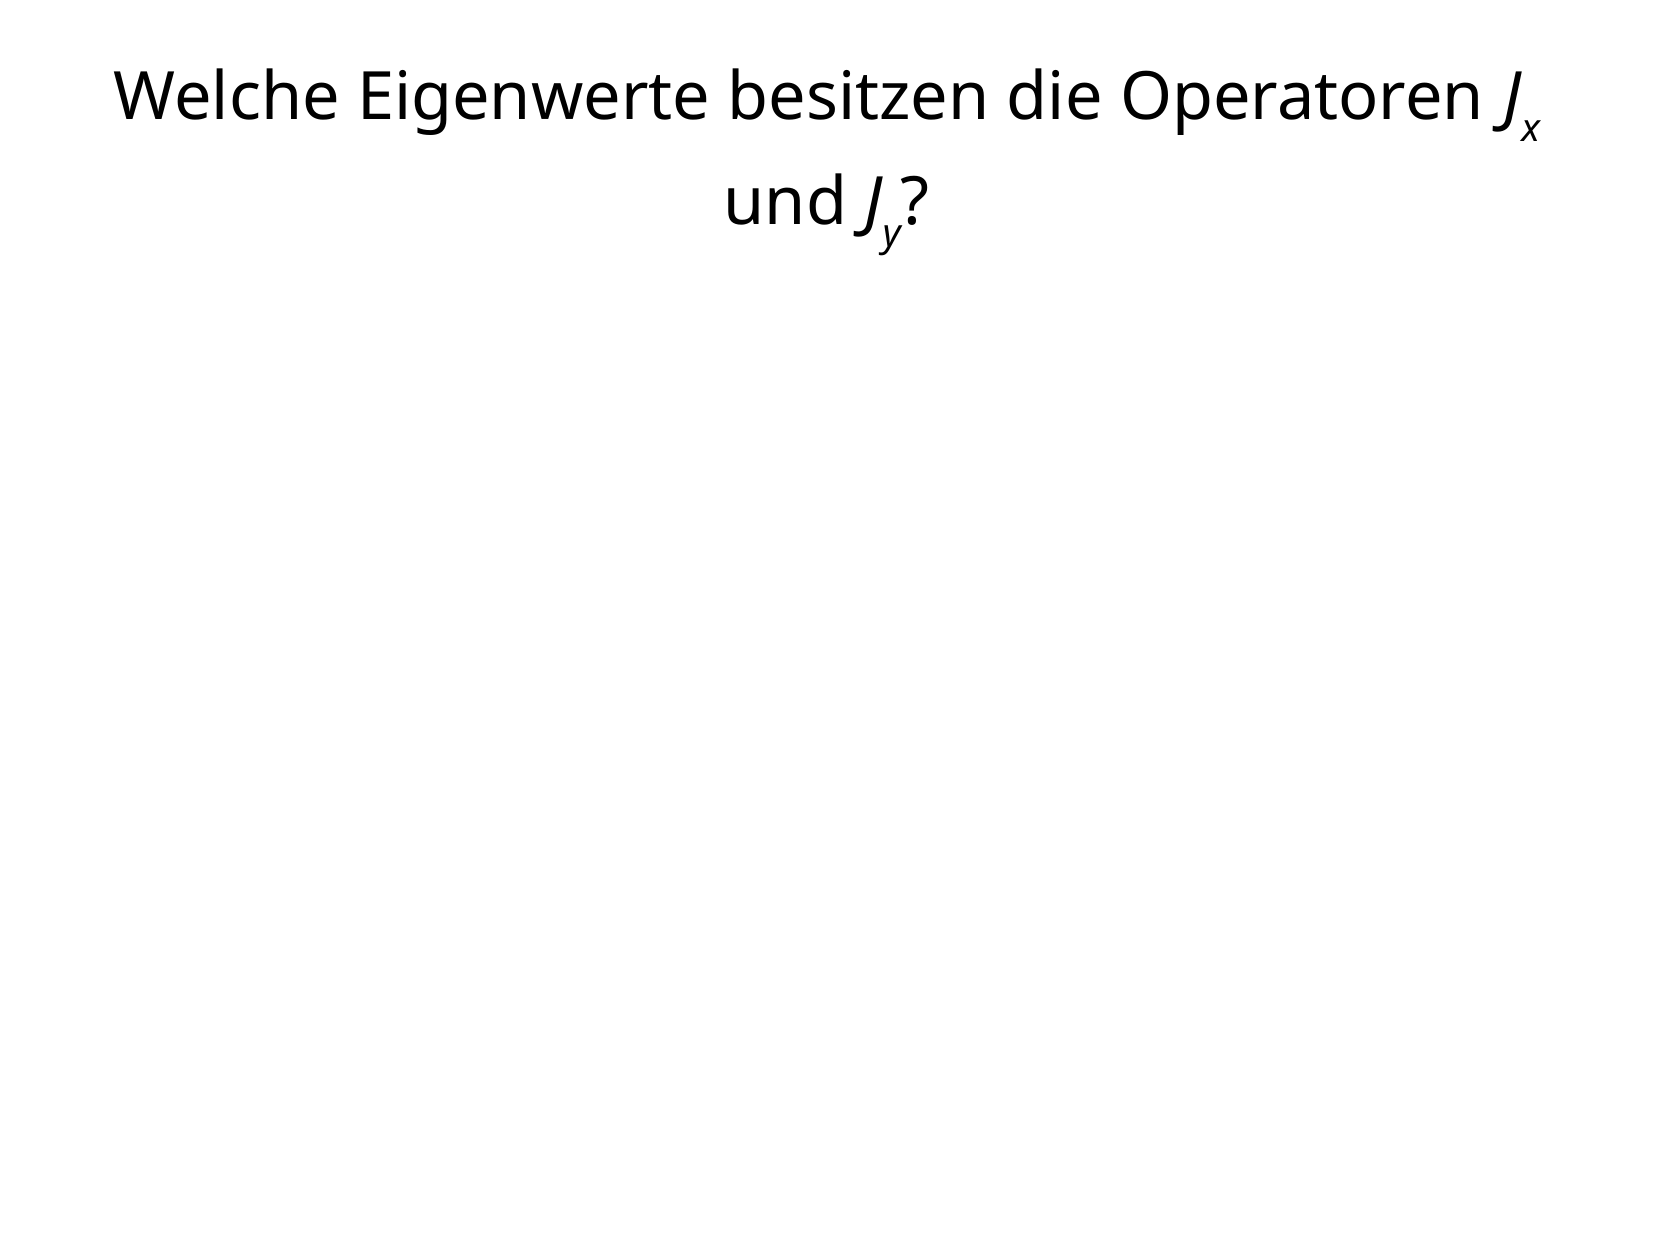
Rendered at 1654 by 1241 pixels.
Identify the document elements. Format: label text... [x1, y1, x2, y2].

title Welche Eigenwerte besitzen die Operatoren Jx und Jy? [82, 49, 1571, 257]
